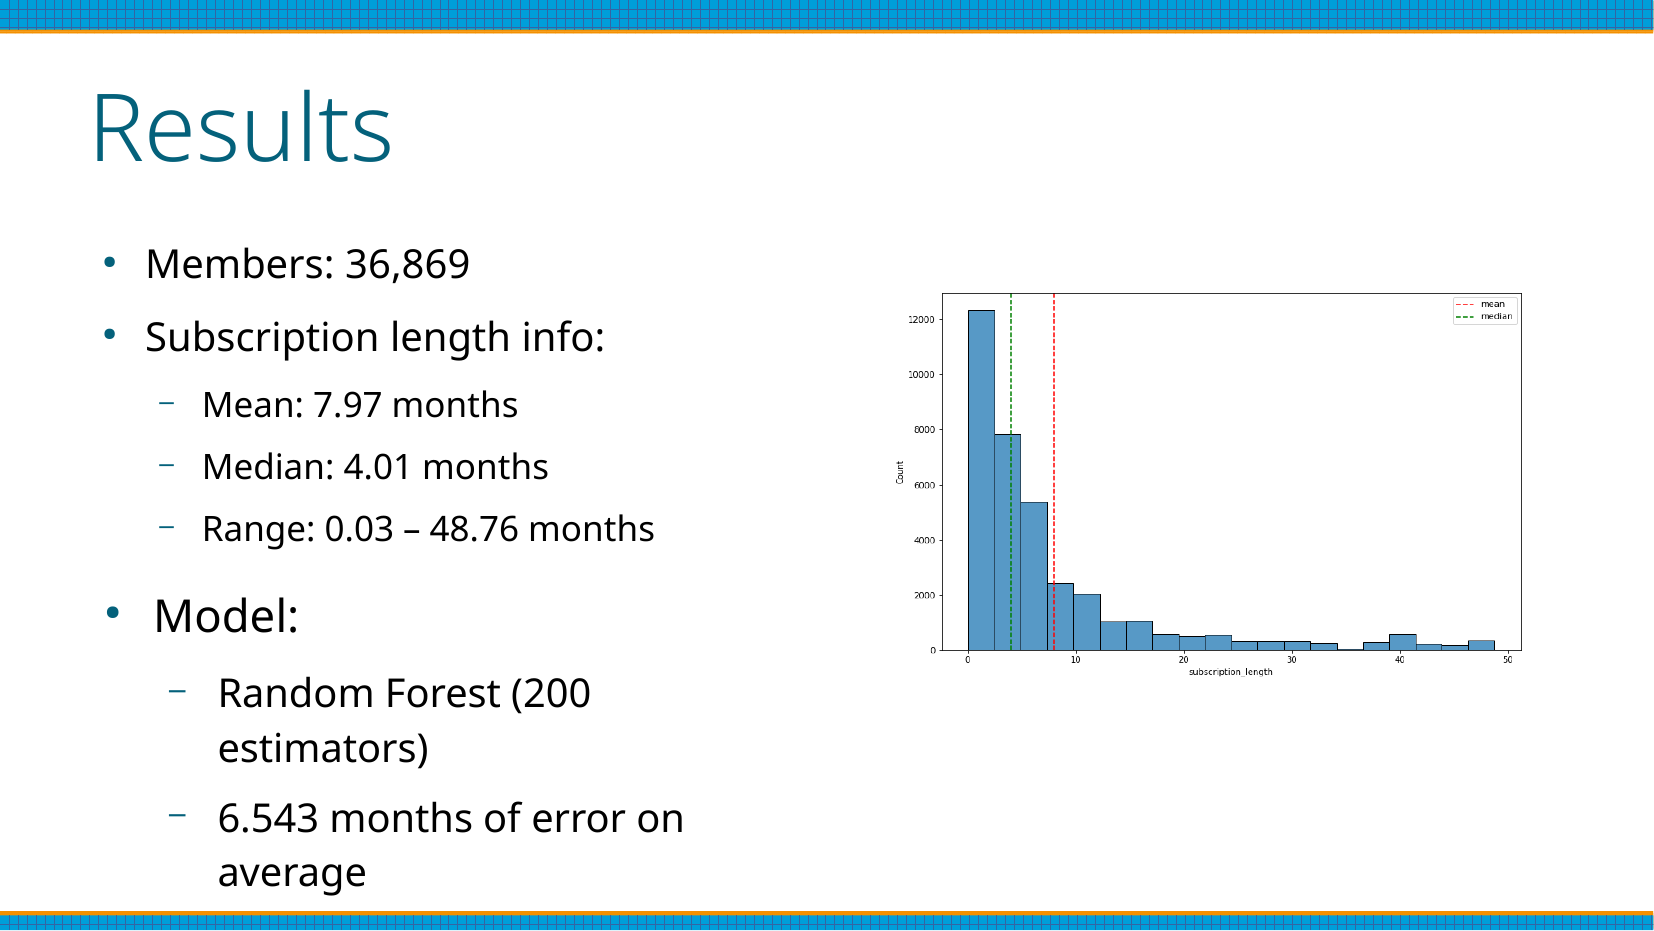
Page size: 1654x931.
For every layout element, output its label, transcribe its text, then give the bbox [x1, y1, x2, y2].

title Results [88, 44, 1565, 207]
list Members: 36,869 Subscription length info: Mean: 7.97 months Median: 4.01 months Range: 0.03 – 48.76 months [88, 236, 809, 554]
picture [848, 236, 1595, 709]
list Model: Random Forest (200 estimators) 6.543 months of error on average [88, 583, 809, 901]
